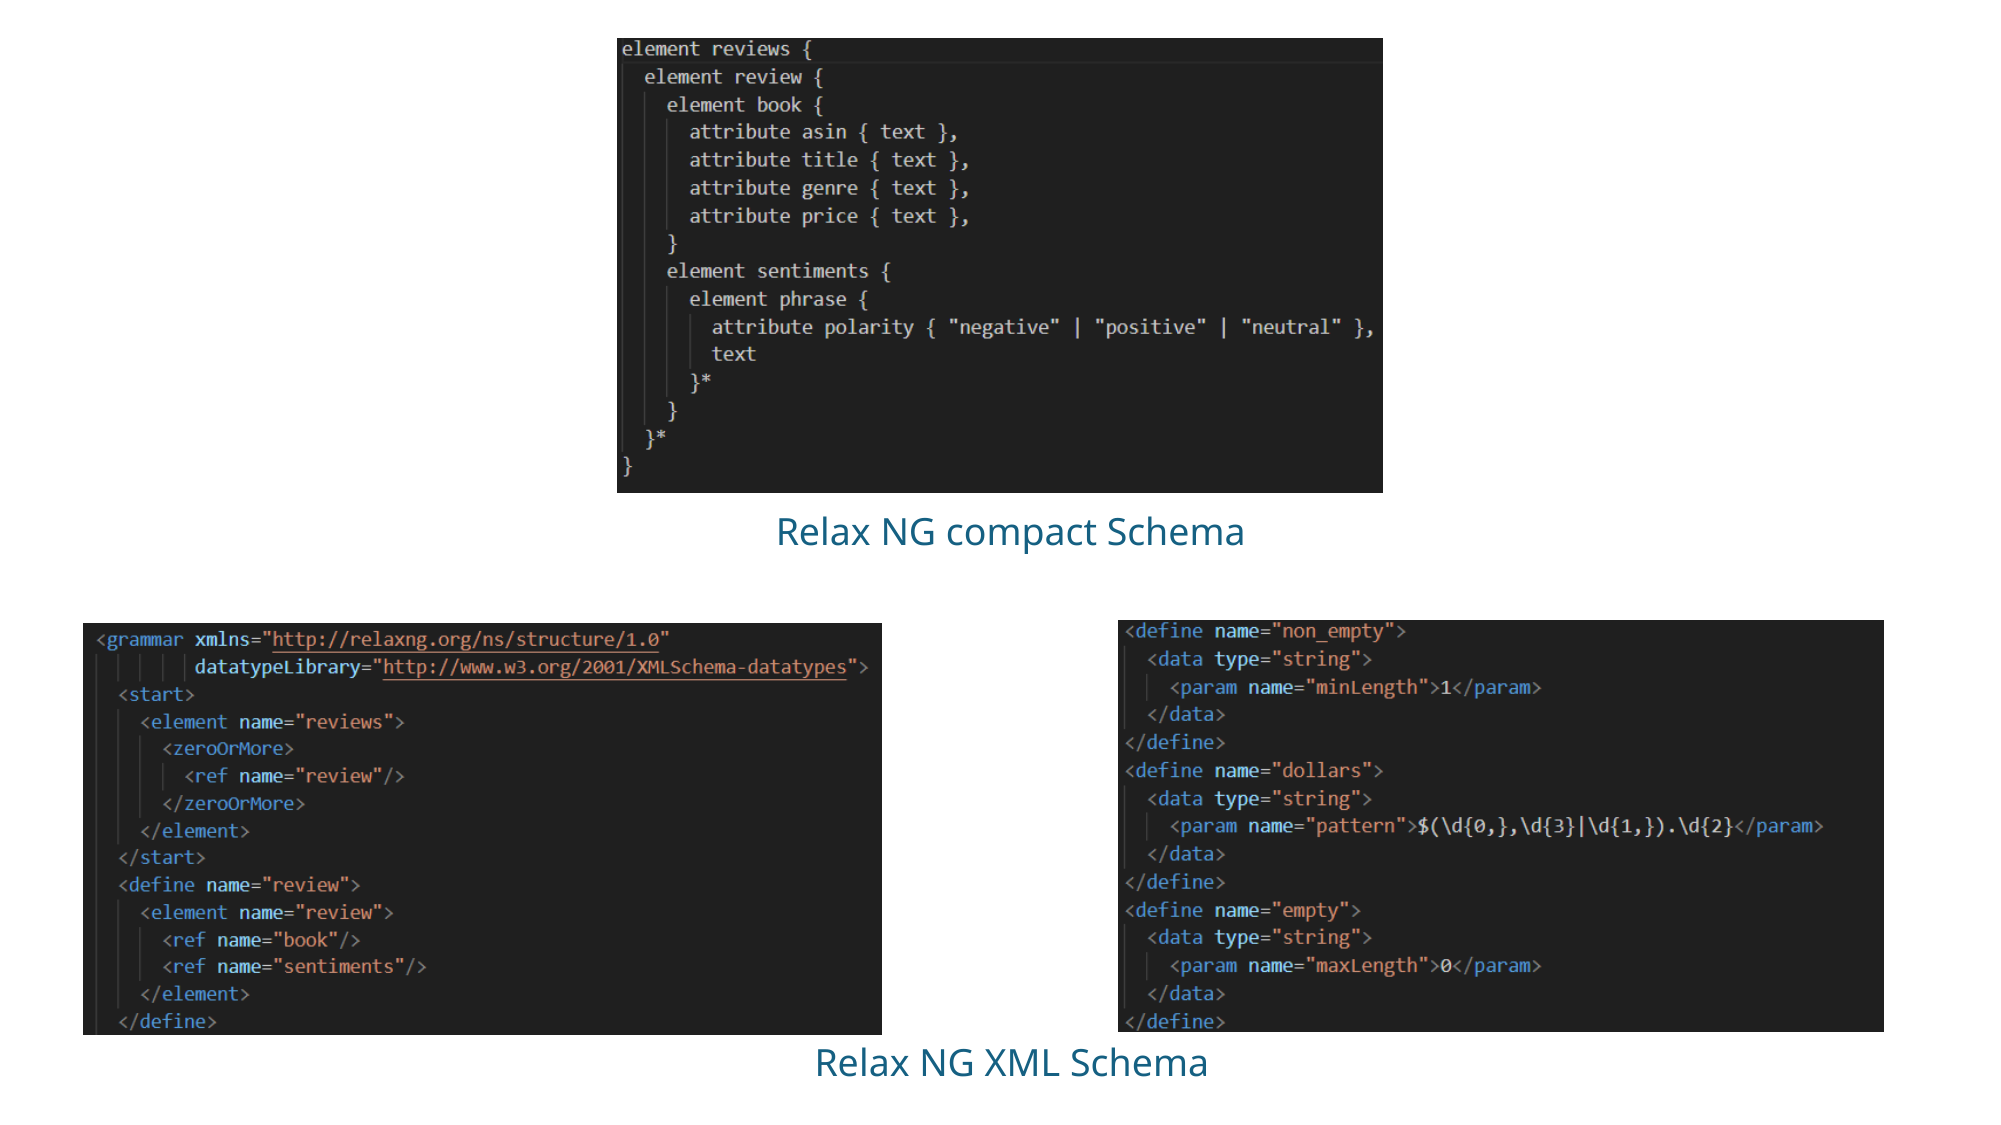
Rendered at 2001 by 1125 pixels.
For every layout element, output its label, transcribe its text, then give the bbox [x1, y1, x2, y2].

text_box Relax NG XML Schema [799, 1031, 1201, 1093]
picture [1118, 620, 1884, 1032]
text_box Relax NG compact Schema [760, 500, 1240, 562]
picture [83, 623, 882, 1035]
picture [617, 38, 1383, 493]
